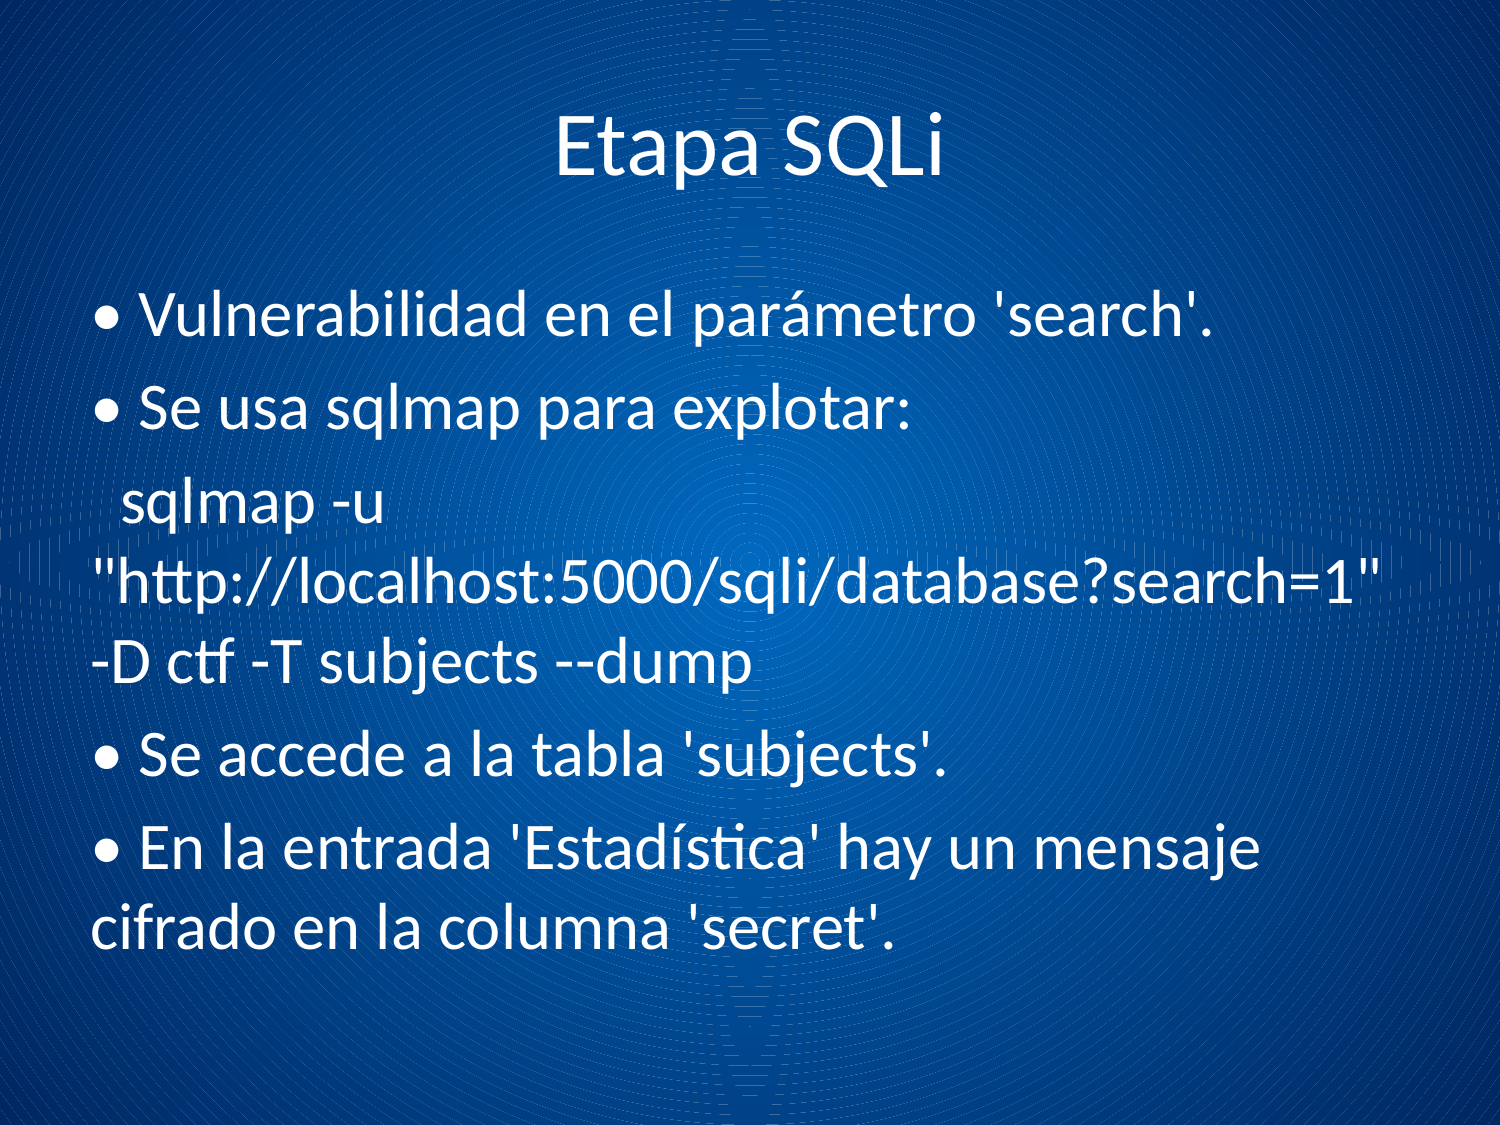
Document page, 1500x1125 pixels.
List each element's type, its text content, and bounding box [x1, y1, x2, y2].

title Etapa SQLi [75, 45, 1425, 233]
list • Vulnerabilidad en el parámetro 'search'. • Se usa sqlmap para explotar: sqlmap -u "http://localhost:5000/sqli/database?search=1" -D ctf -T subjects --dump • Se accede a la tabla 'subjects'. • En la entrada 'Estadística' hay un mensaje cifrado en la columna 'secret'. [75, 262, 1425, 1005]
